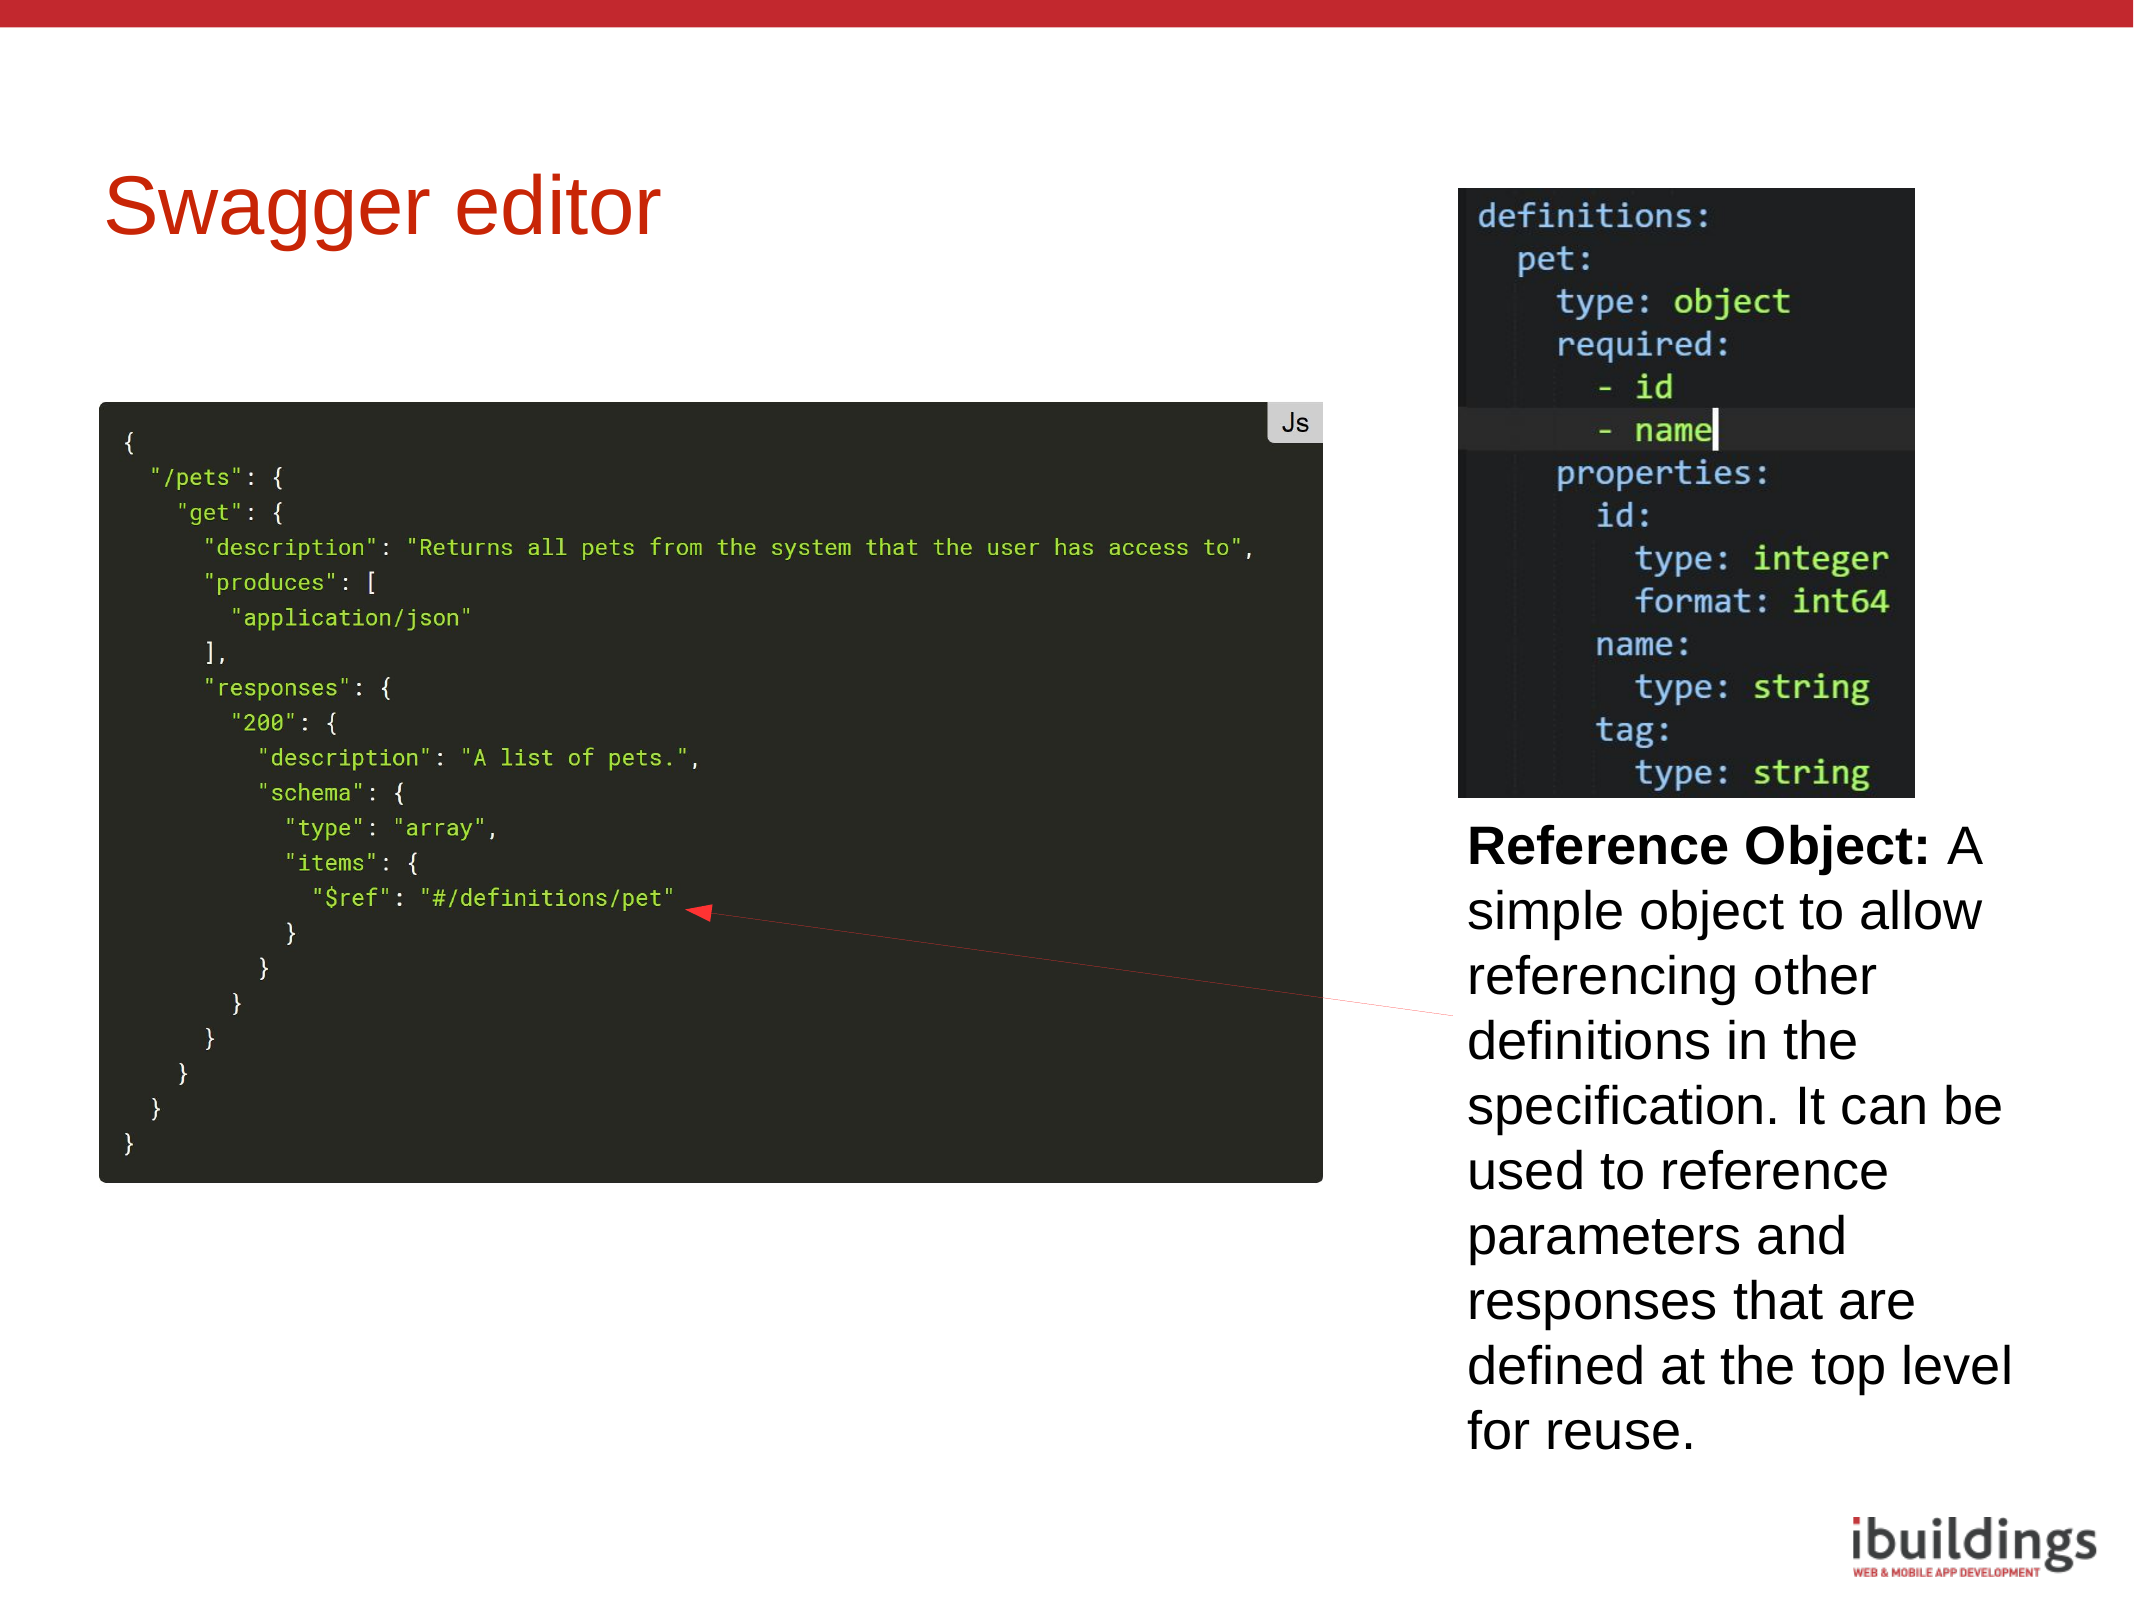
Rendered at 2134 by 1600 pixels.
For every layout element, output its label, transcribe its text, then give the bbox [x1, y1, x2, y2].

picture [1458, 188, 1915, 798]
picture [1853, 1517, 2099, 1577]
title Swagger editor [95, 137, 1915, 266]
picture [99, 401, 1323, 1187]
text_box Reference Object: A simple object to allow referencing other definitions in the specification. It can be used to reference parameters and responses that are defined at the top level for reuse. [1452, 803, 2032, 1468]
